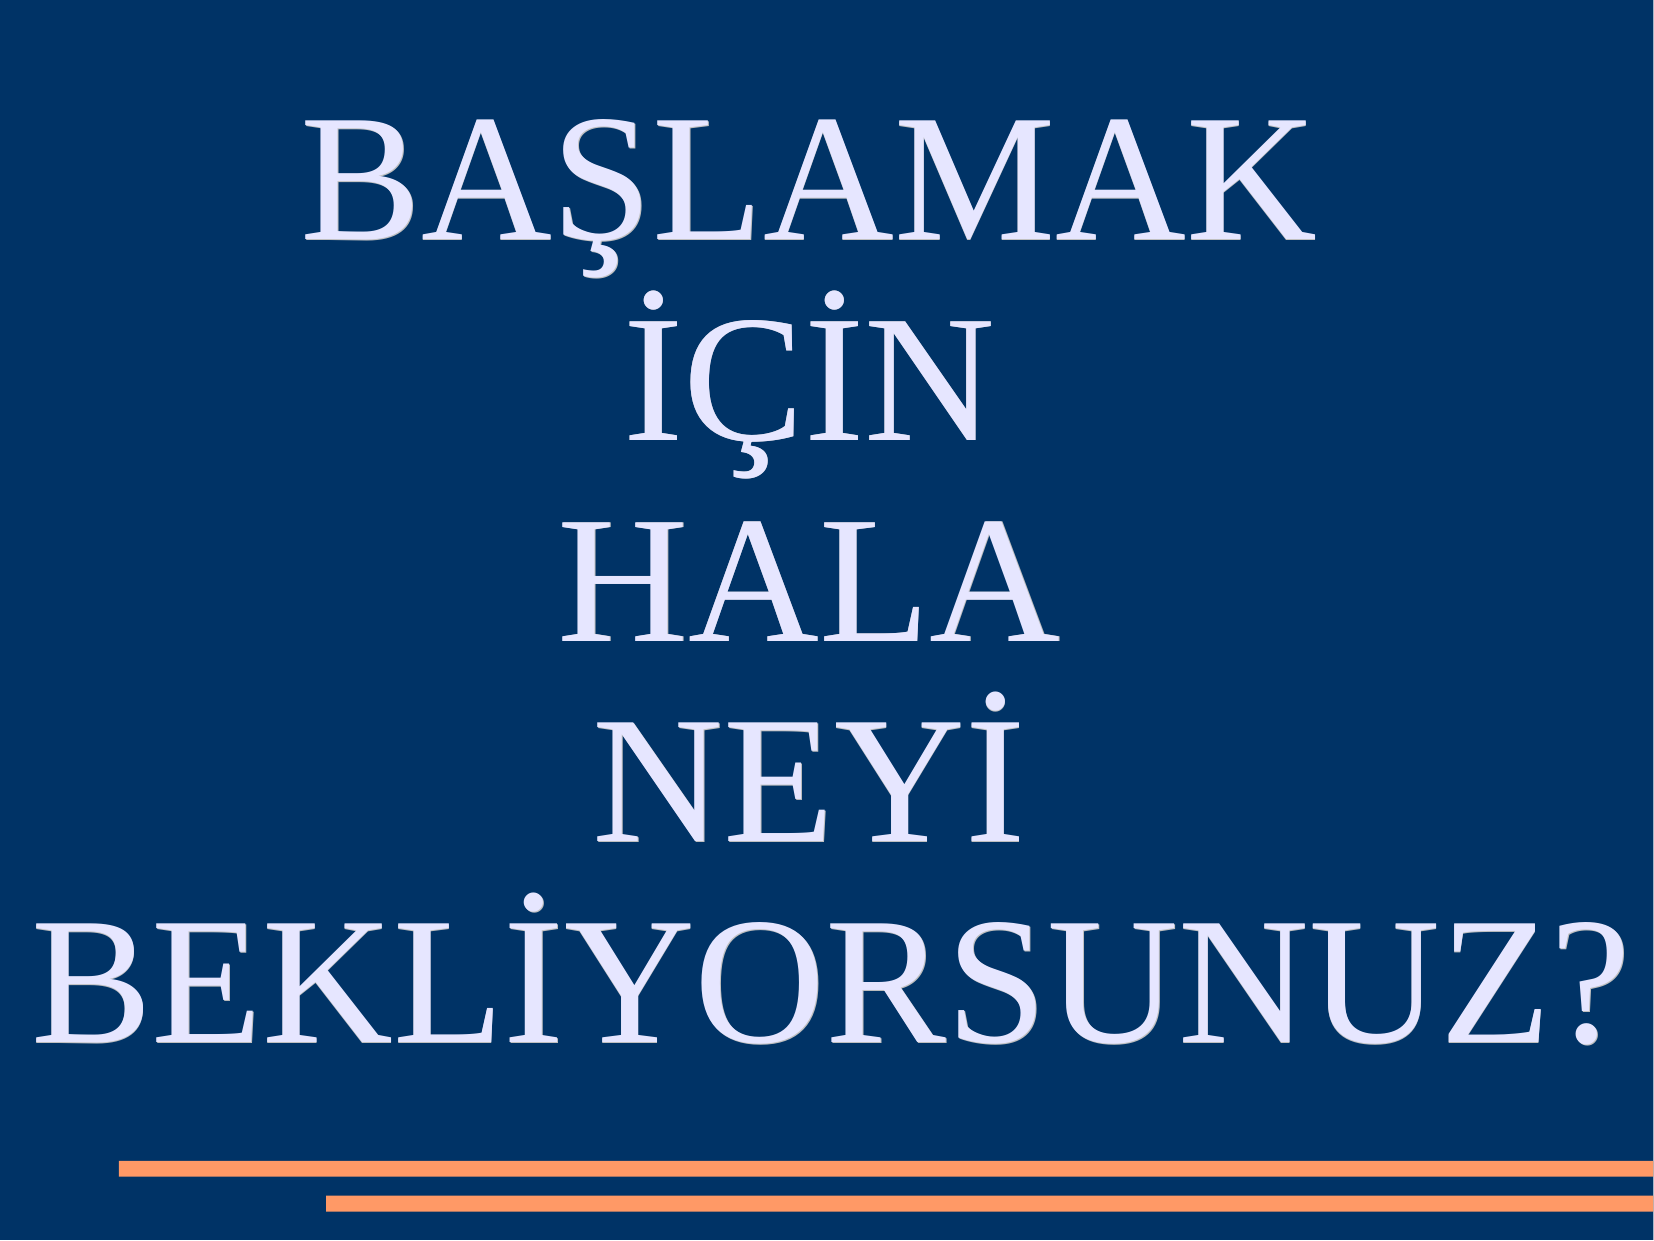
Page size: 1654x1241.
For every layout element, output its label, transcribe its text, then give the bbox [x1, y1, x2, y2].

subtitle BAŞLAMAK İÇİN HALA NEYİ BEKLİYORSUNUZ? [23, 77, 1641, 1082]
